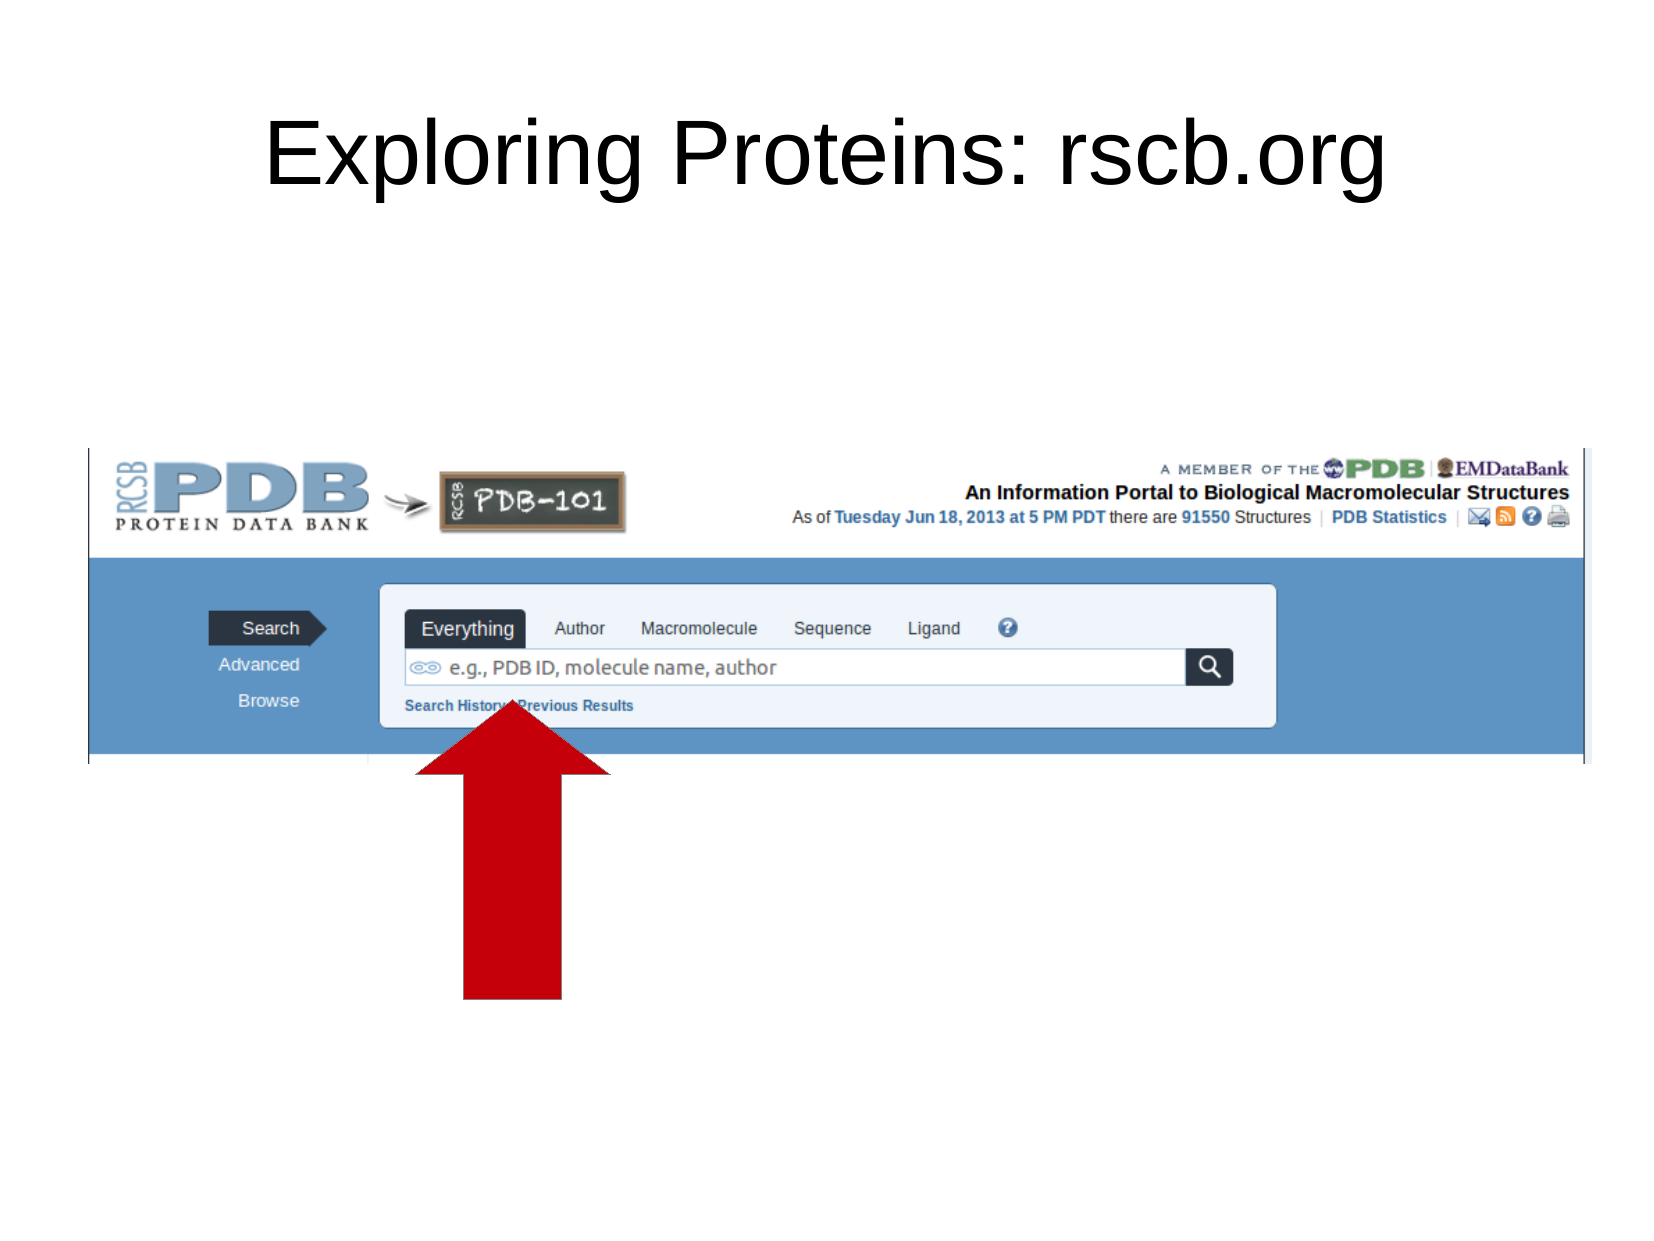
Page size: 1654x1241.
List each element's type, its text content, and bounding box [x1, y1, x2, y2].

title Exploring Proteins: rscb.org [82, 49, 1571, 257]
text_box [415, 699, 611, 1000]
picture [88, 448, 1592, 764]
